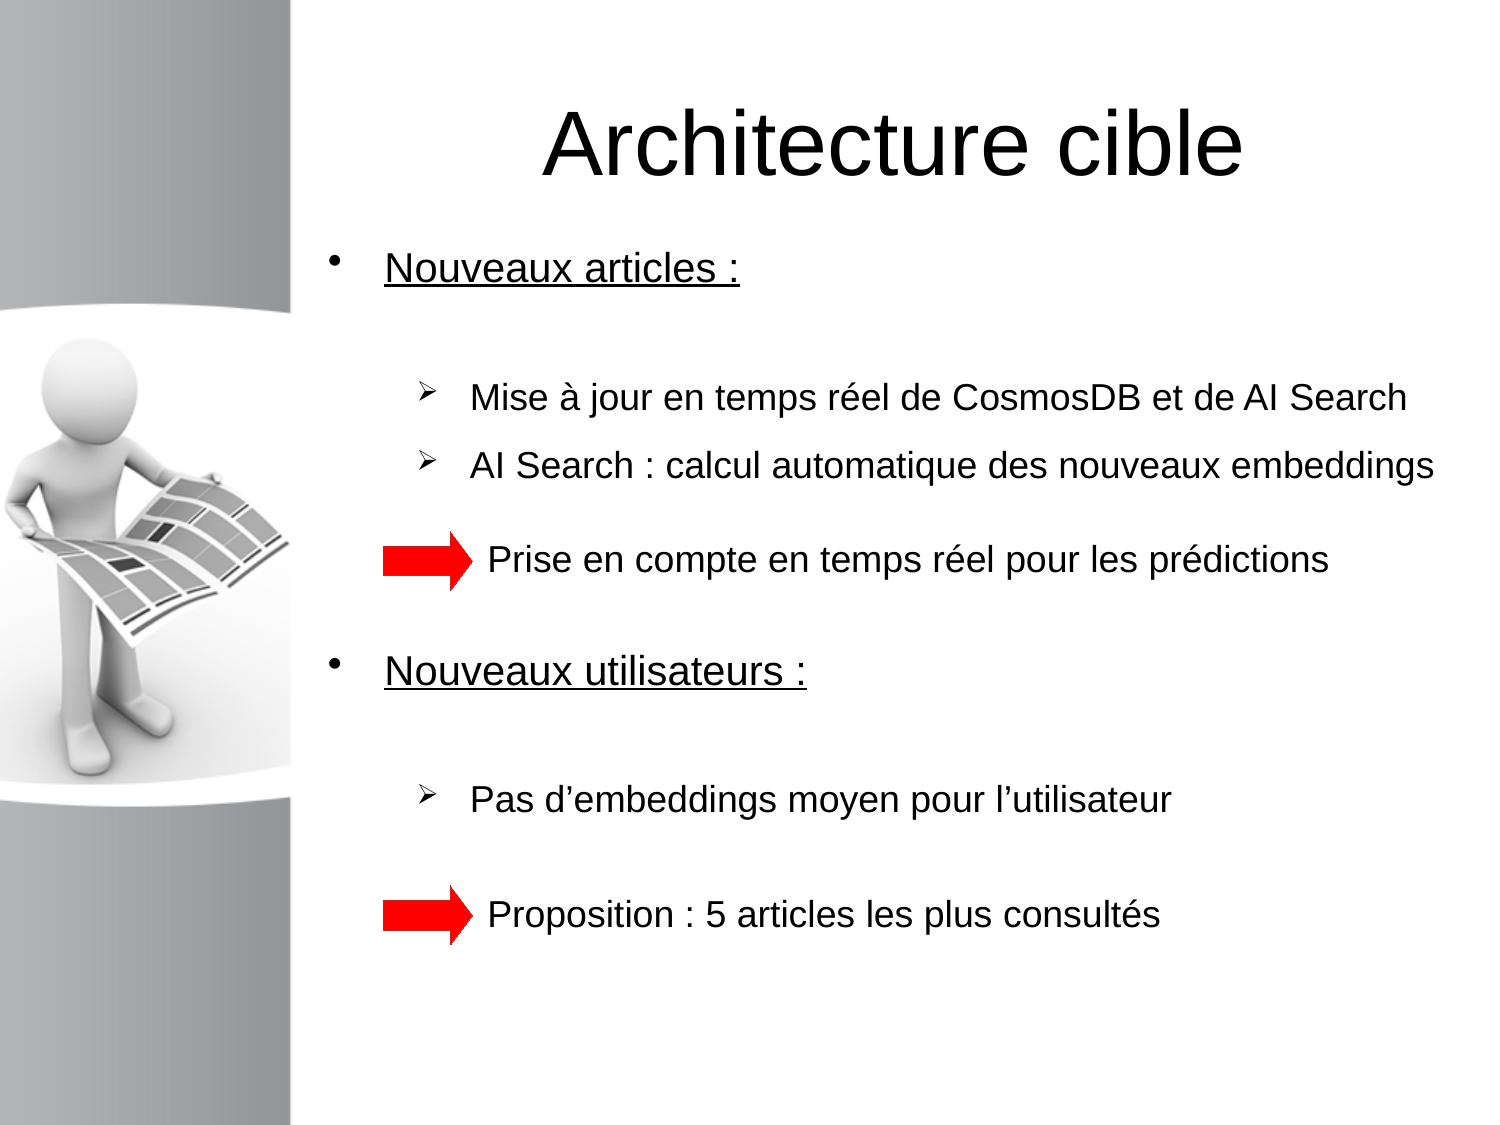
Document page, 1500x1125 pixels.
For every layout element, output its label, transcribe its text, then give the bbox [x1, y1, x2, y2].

title Architecture cible [312, 45, 1477, 232]
text_box Prise en compte en temps réel pour les prédictions [472, 531, 1418, 621]
text_box Proposition : 5 articles les plus consultés [472, 885, 1418, 975]
text_box [383, 531, 472, 591]
text_box [383, 885, 472, 945]
picture [0, 0, 1500, 1125]
list Nouveaux articles : Mise à jour en temps réel de CosmosDB et de AI Search AI Search : calcul automatique des nouveaux embeddings Nouveaux utilisateurs : Pas d’embeddings moyen pour l’utilisateur [312, 232, 1500, 1063]
